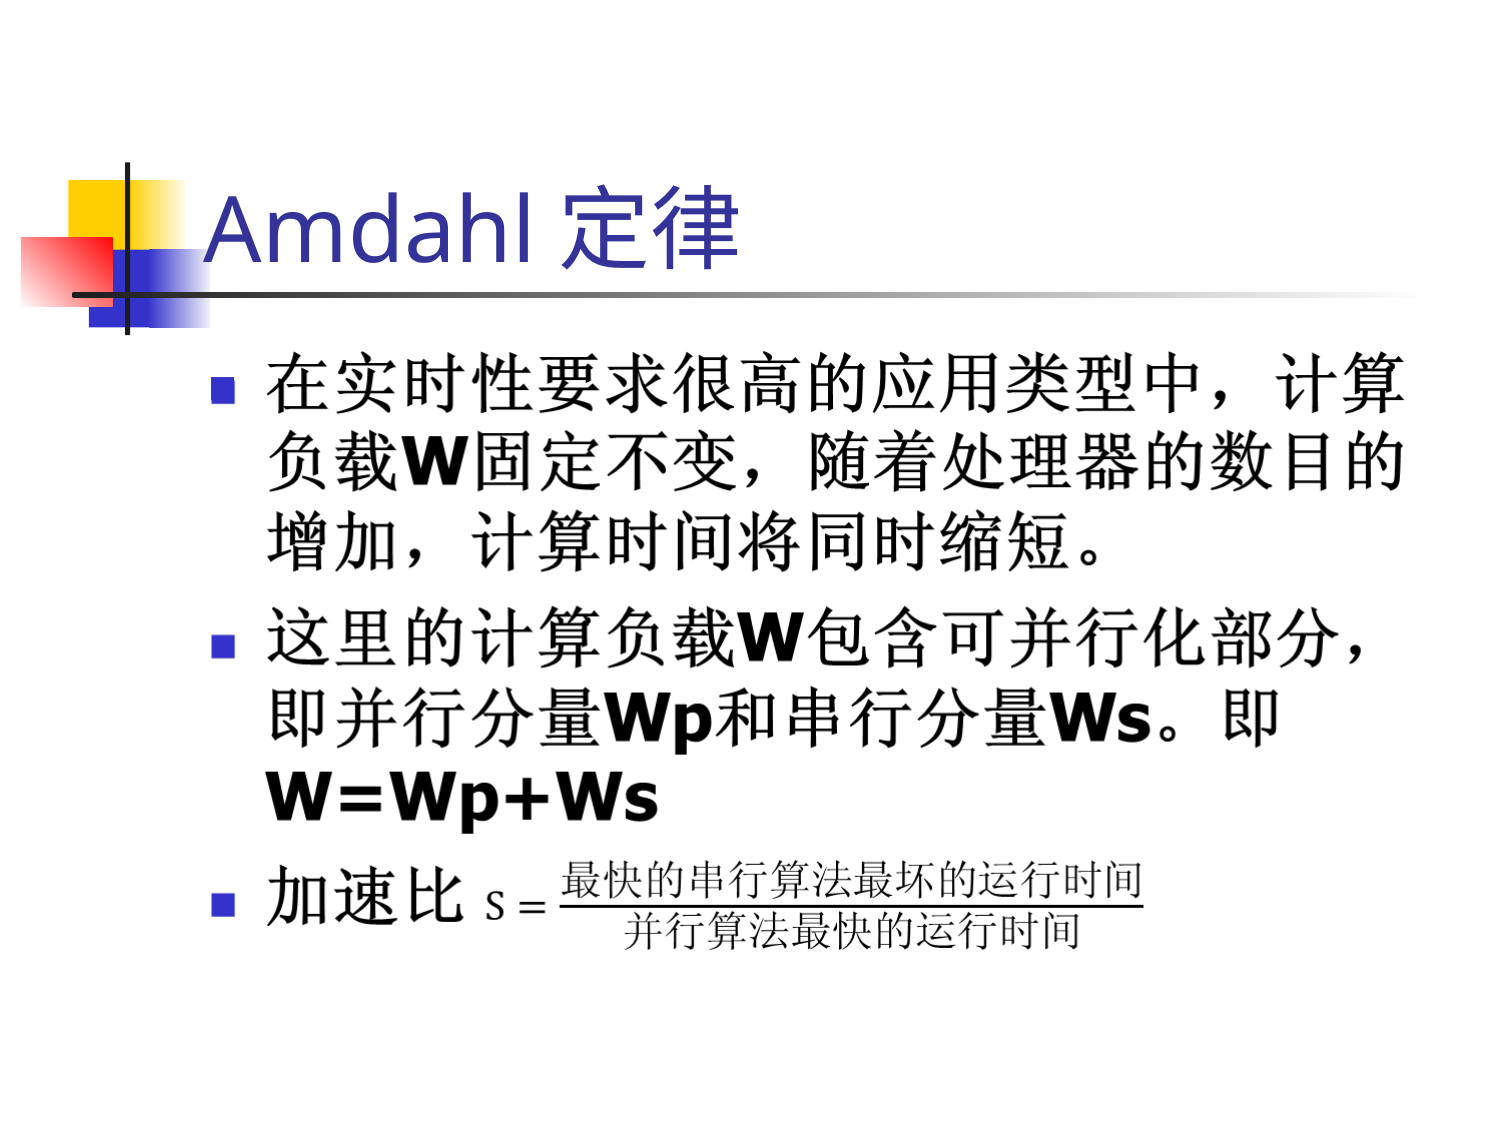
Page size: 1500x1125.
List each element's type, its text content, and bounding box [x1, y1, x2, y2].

picture [185, 329, 1471, 1008]
title Amdahl定律 [188, 101, 1468, 289]
